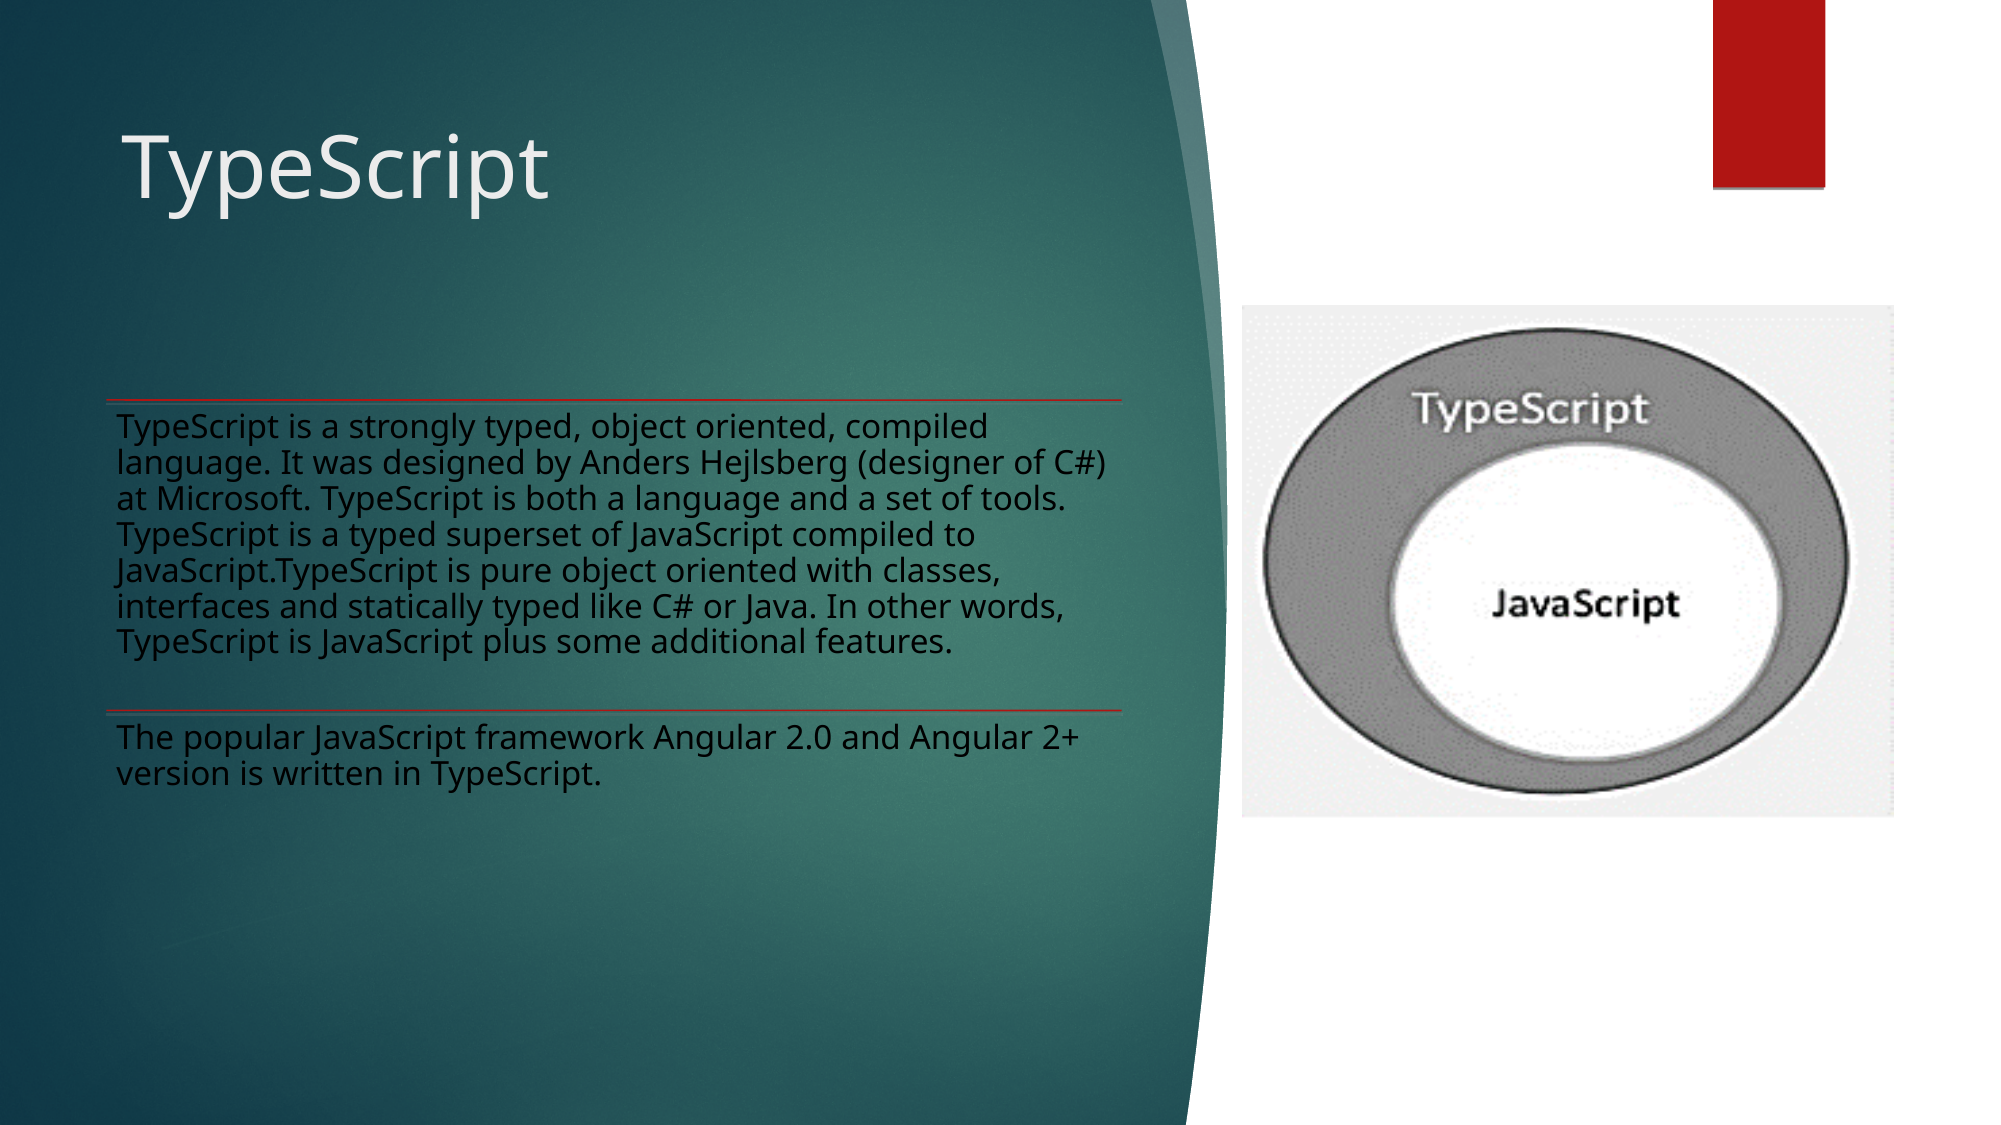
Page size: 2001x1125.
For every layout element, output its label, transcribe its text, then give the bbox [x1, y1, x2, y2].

text_box [0, 0, 2000, 1125]
picture [1242, 305, 1894, 820]
text_box TypeScript is a strongly typed, object oriented, compiled language. It was designed by Anders Hejlsberg (designer of C#) at Microsoft. TypeScript is both a language and a set of tools. TypeScript is a typed superset of JavaScript compiled to JavaScript.TypeScript is pure object oriented with classes, interfaces and statically typed like C# or Java. In other words, TypeScript is JavaScript plus some additional features. [106, 399, 1122, 709]
text_box The popular JavaScript framework Angular 2.0 and Angular 2+ version is written in TypeScript. [106, 710, 1122, 1021]
title TypeScript [106, 103, 1122, 370]
